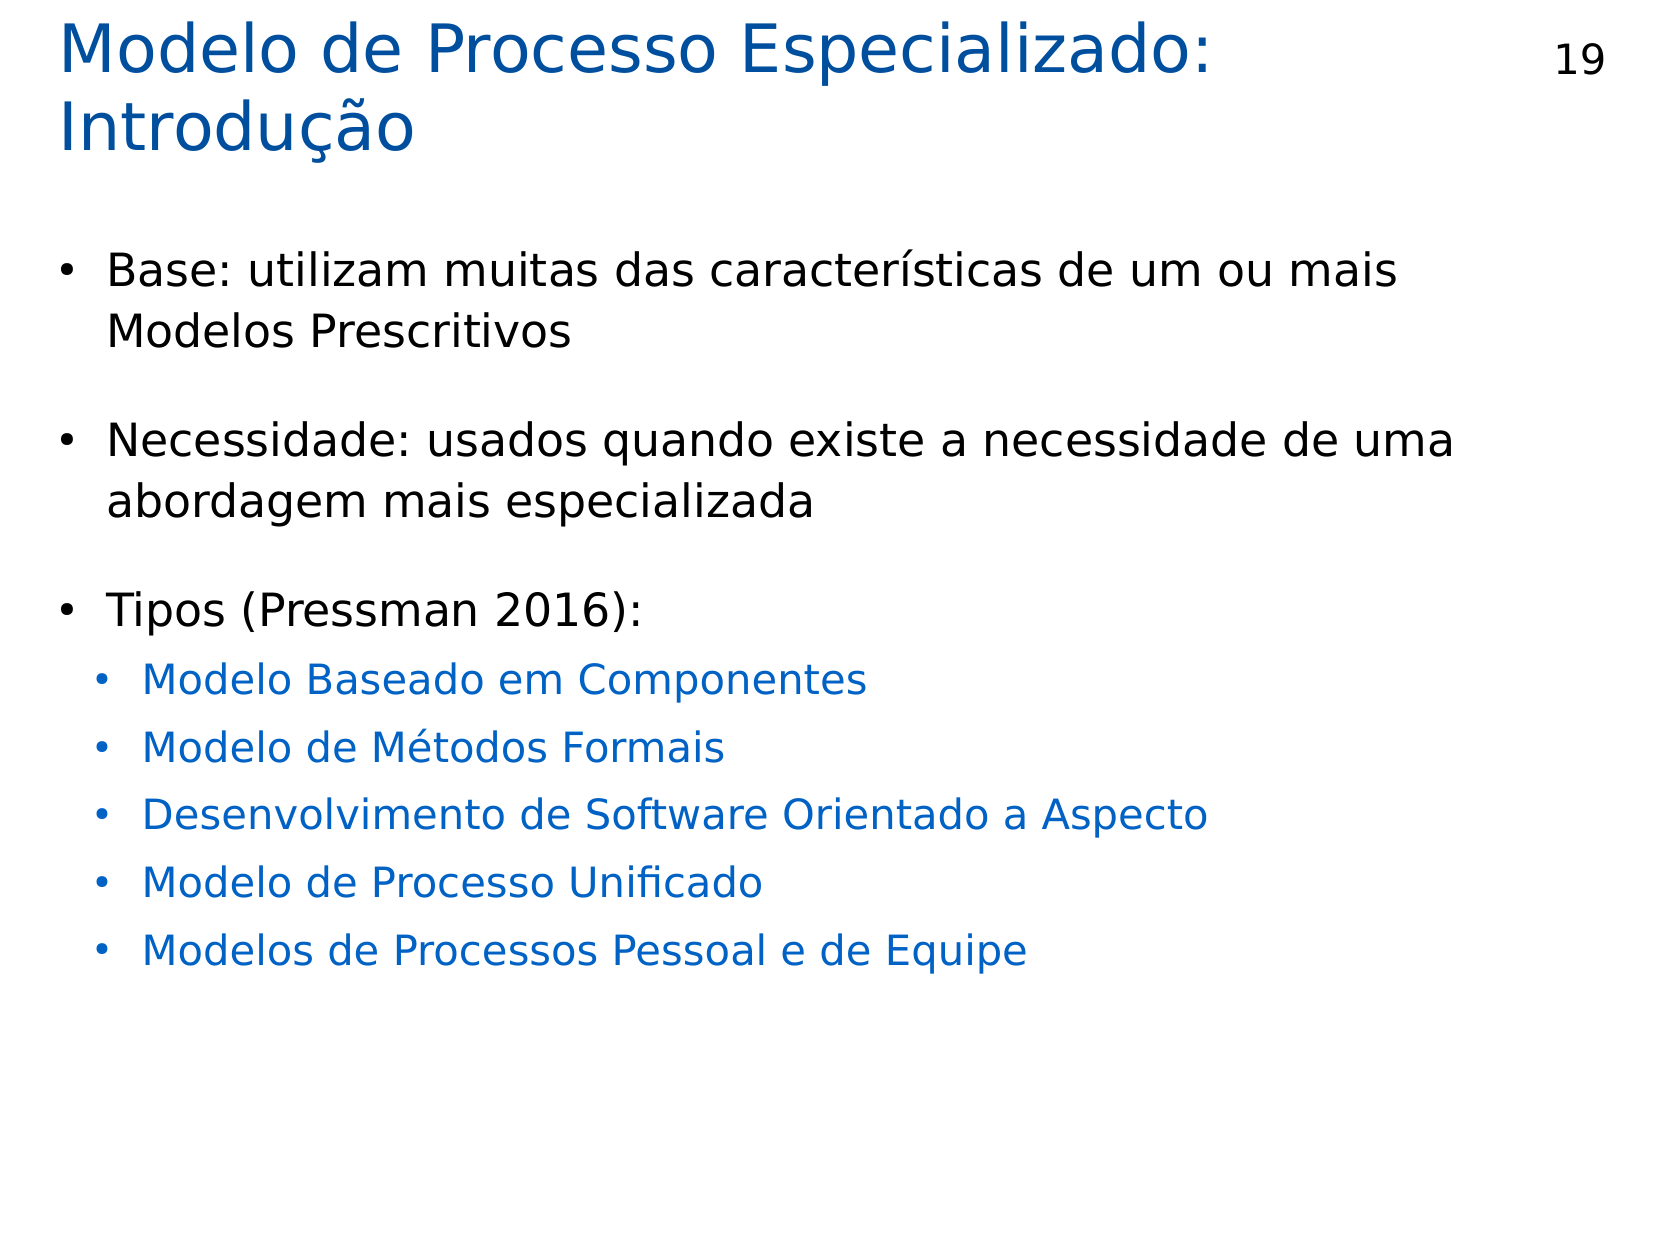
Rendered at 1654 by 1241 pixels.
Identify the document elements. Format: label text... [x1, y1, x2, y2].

title Modelo de Processo Especializado: Introdução [59, 10, 1506, 167]
list Base: utilizam muitas das características de um ou mais Modelos Prescritivos Necessidade: usados quando existe a necessidade de uma abordagem mais especializada Tipos (Pressman 2016): Modelo Baseado em Componentes Modelo de Métodos Formais Desenvolvimento de Software Orientado a Aspecto Modelo de Processo Unificado Modelos de Processos Pessoal e de Equipe [59, 236, 1595, 1211]
